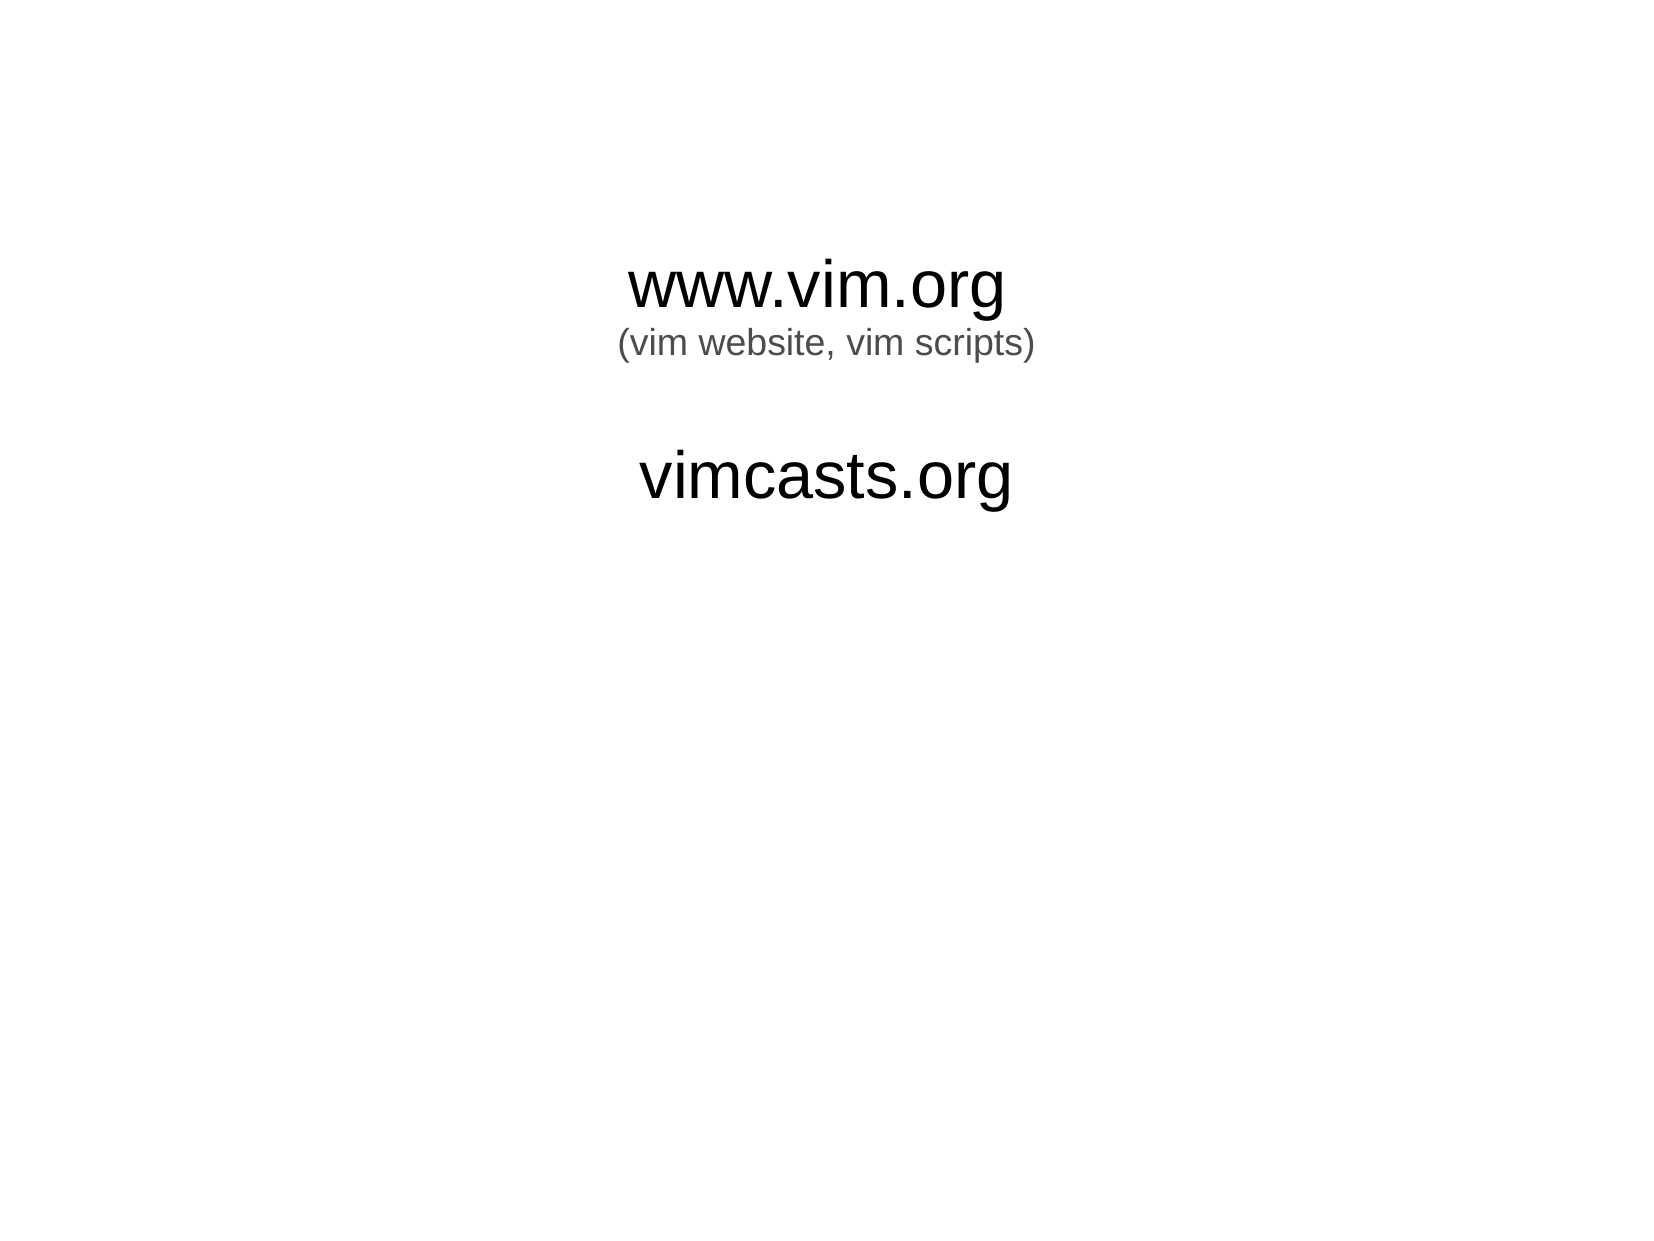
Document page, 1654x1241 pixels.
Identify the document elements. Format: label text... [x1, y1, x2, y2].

subtitle www.vim.org (vim website, vim scripts) vimcasts.org [82, 49, 1571, 1010]
